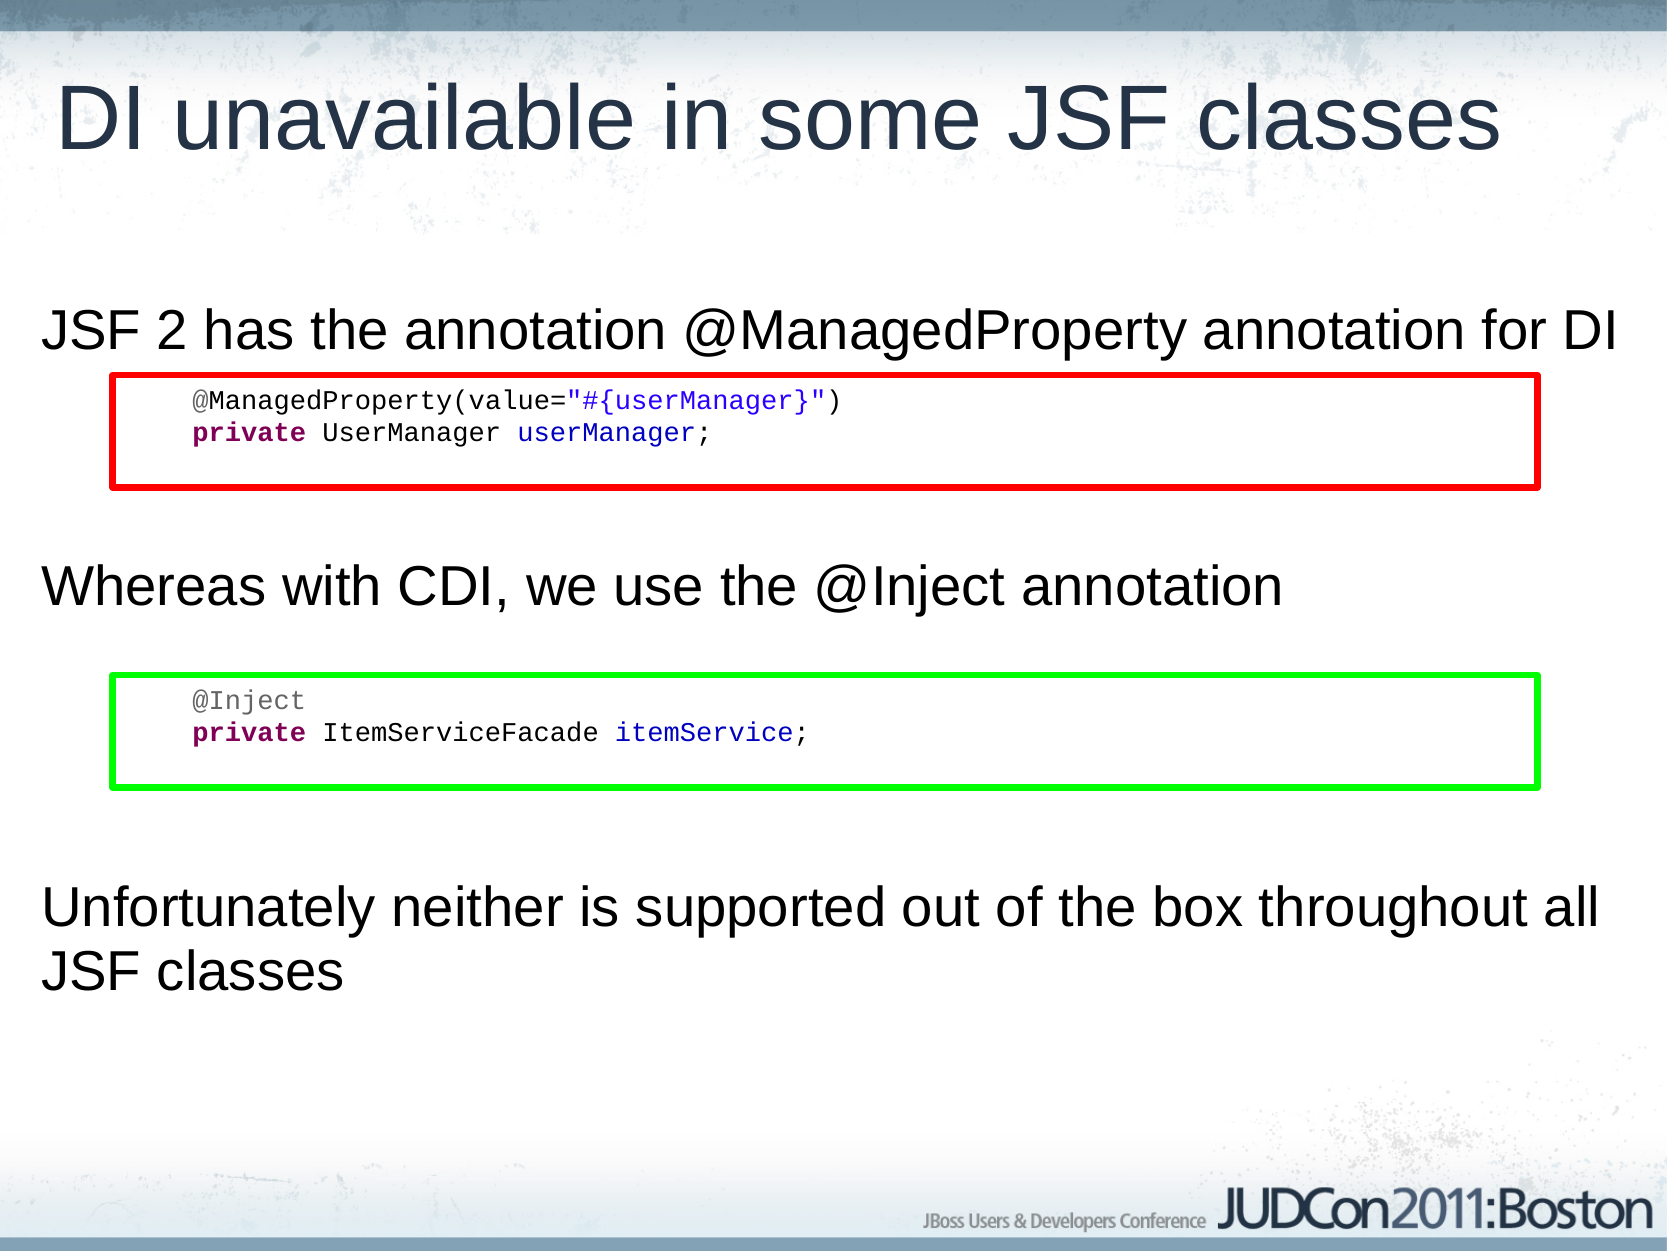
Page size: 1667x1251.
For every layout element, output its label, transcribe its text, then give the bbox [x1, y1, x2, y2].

text_box @Inject private ItemServiceFacade itemService; [112, 675, 1538, 788]
title DI unavailable in some JSF classes [40, 50, 1627, 216]
list JSF 2 has the annotation @ManagedProperty annotation for DI Whereas with CDI, we use the @Inject annotation Unfortunately neither is supported out of the box throughout all JSF classes [41, 298, 1628, 1088]
picture [0, 0, 1667, 1251]
text_box @ManagedProperty(value="#{userManager}") private UserManager userManager; [112, 375, 1538, 488]
